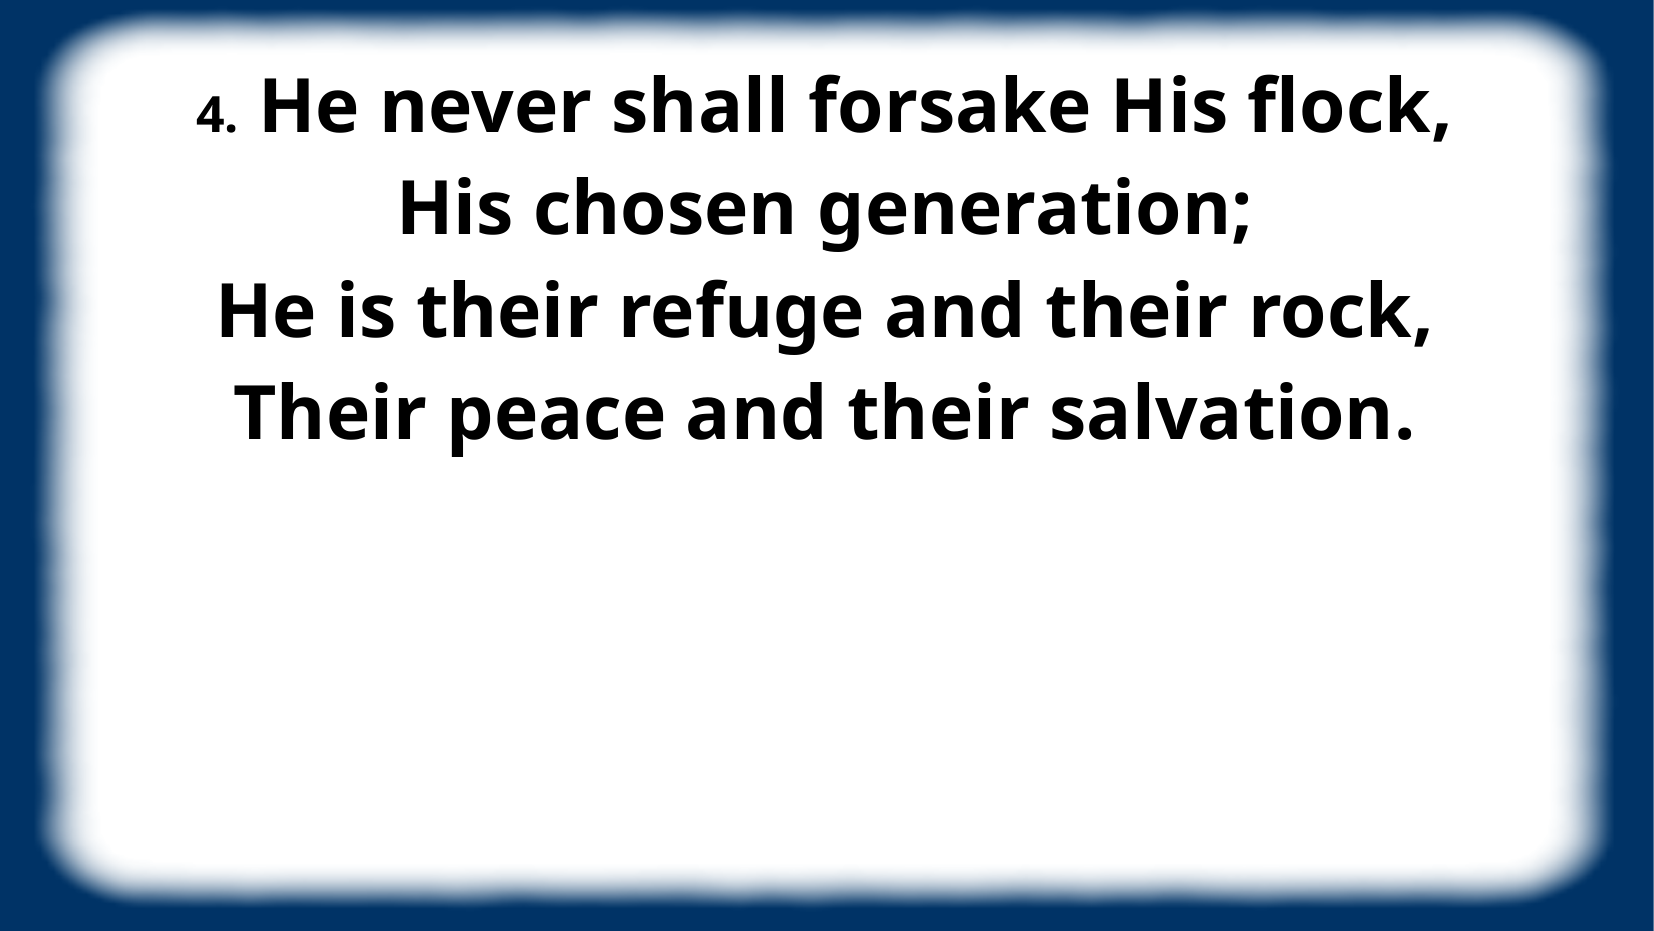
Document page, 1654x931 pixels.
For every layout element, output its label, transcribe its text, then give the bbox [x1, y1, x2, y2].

text_box 4. He never shall forsake His flock, His chosen generation; He is their refuge and their rock, Their peace and their salvation. [105, 45, 1546, 460]
picture [0, 0, 1654, 931]
